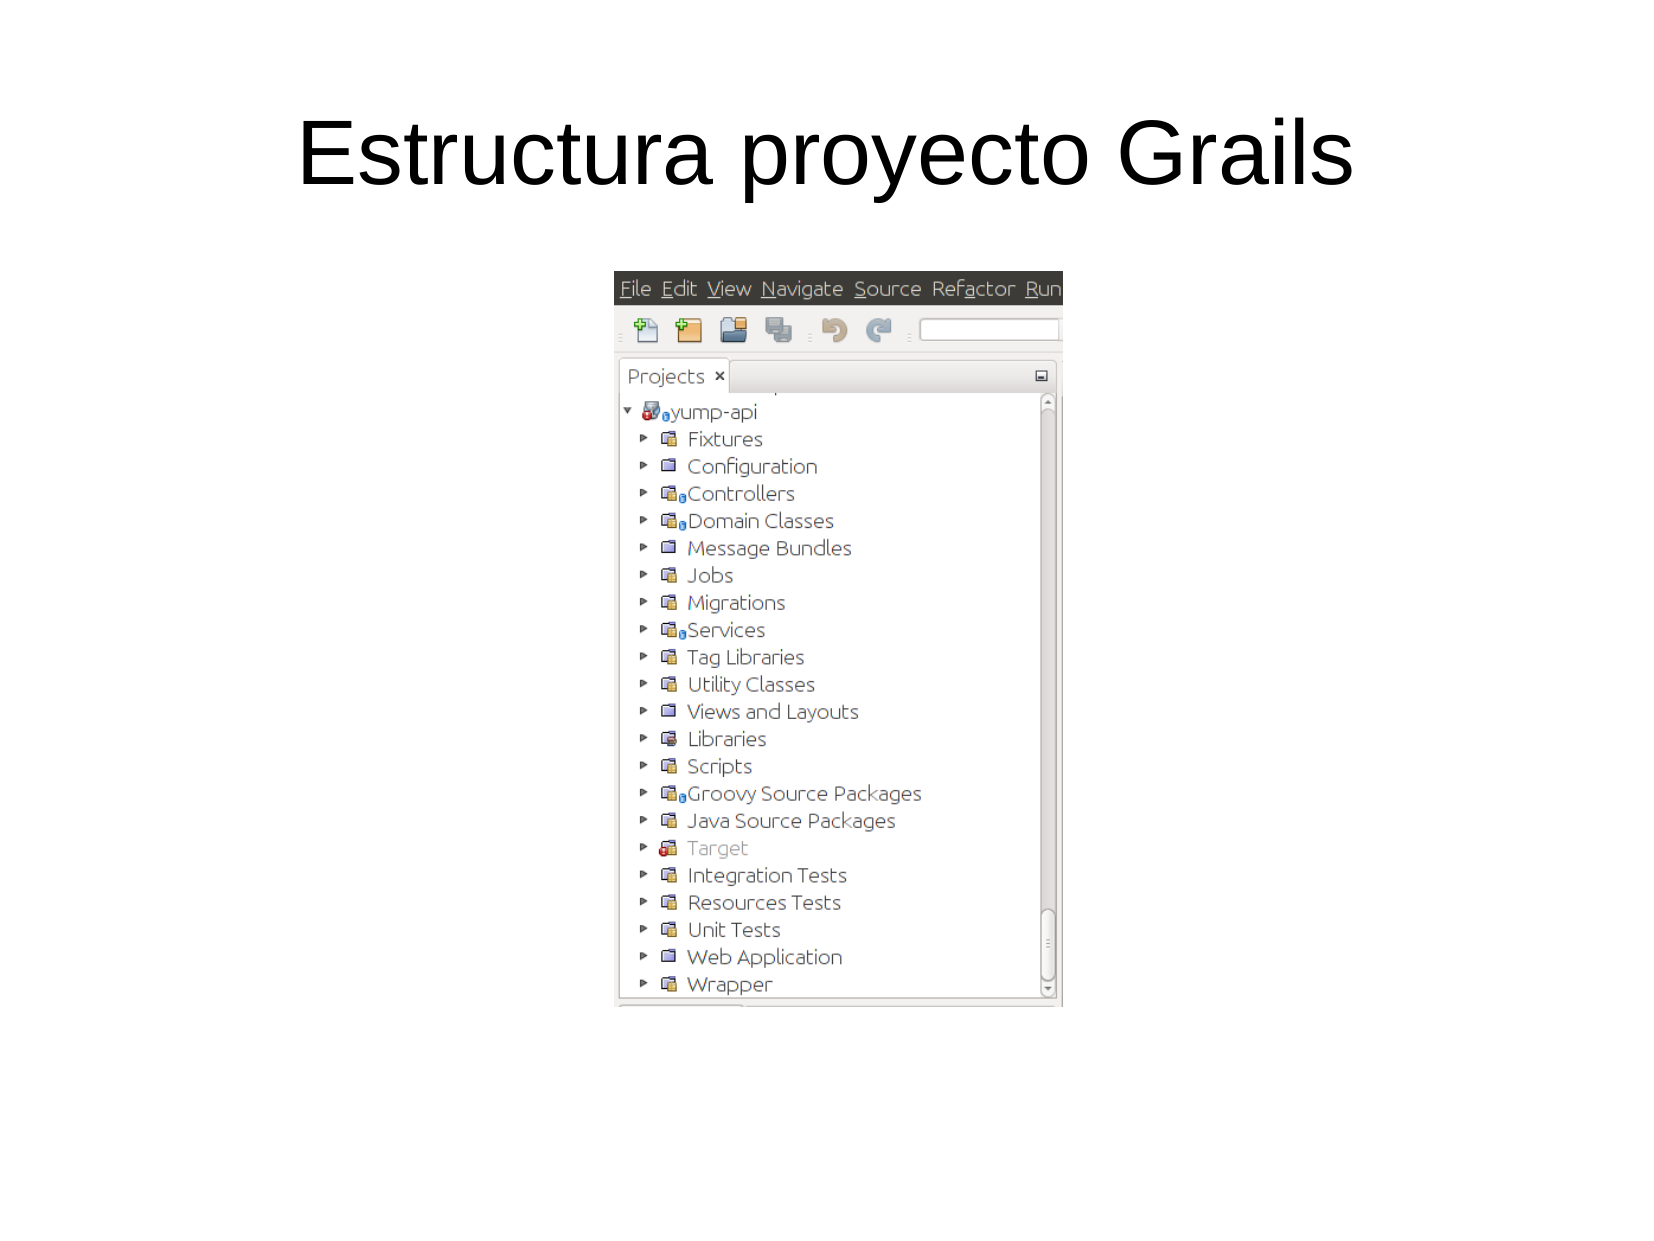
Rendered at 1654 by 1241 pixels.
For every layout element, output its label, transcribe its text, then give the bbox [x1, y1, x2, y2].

title Estructura proyecto Grails [82, 49, 1571, 257]
picture [614, 271, 1063, 1007]
